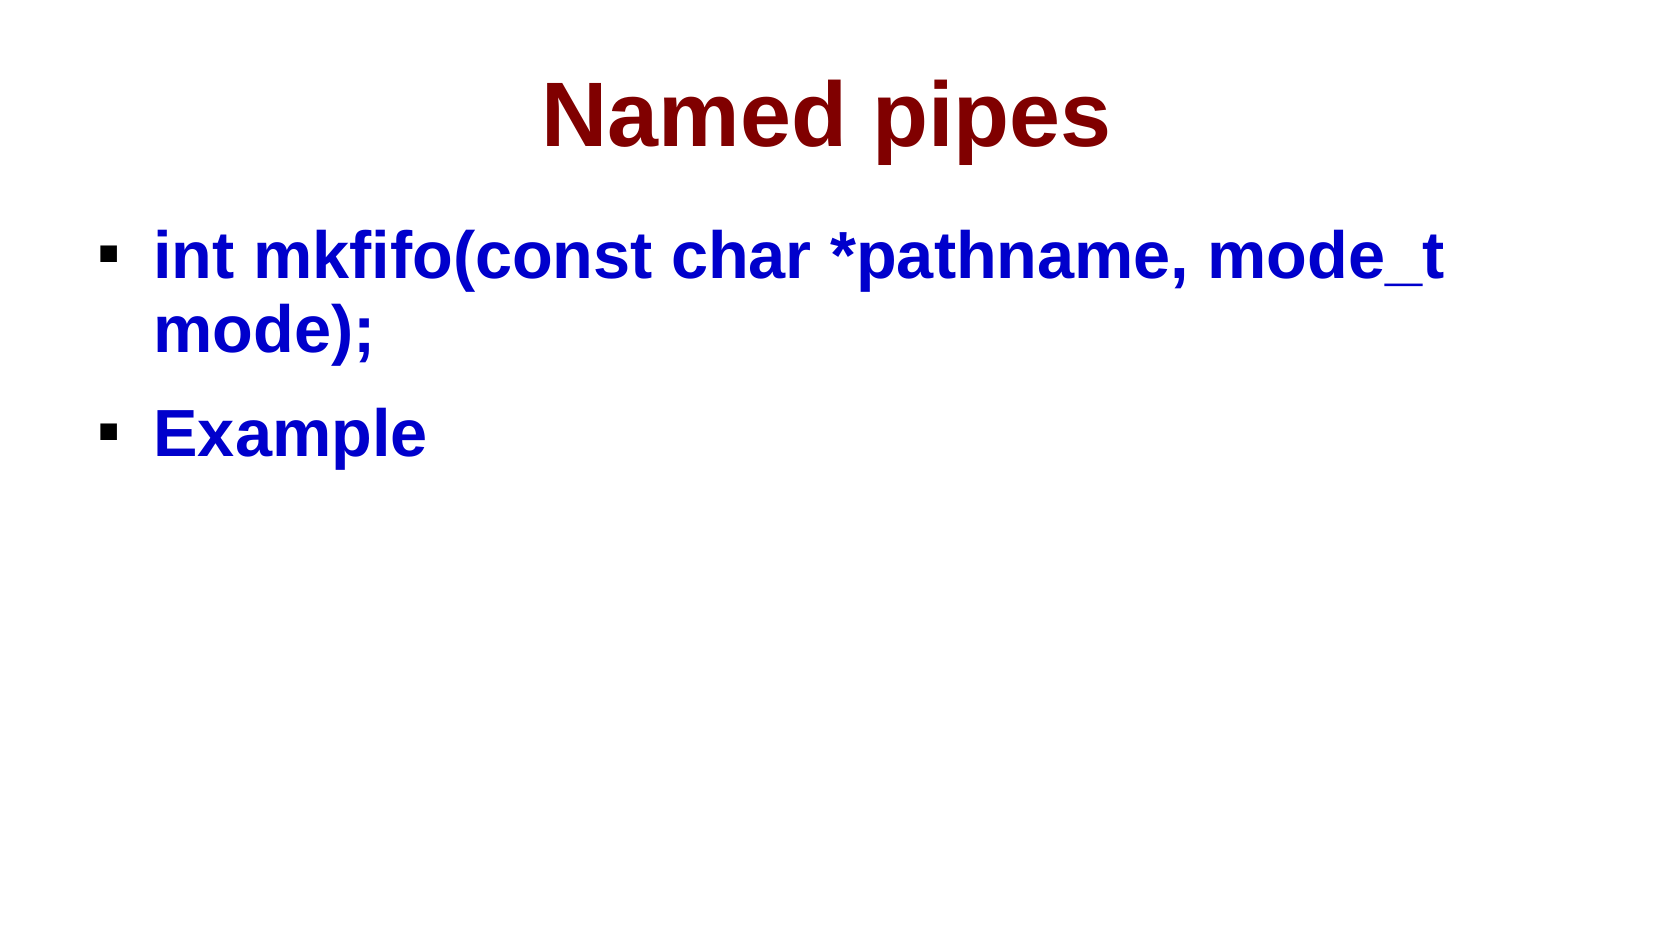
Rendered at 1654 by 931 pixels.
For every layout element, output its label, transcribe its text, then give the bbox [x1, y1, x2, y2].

list int mkfifo(const char *pathname, mode_t mode); Example [82, 217, 1571, 757]
title Named pipes [82, 37, 1571, 193]
